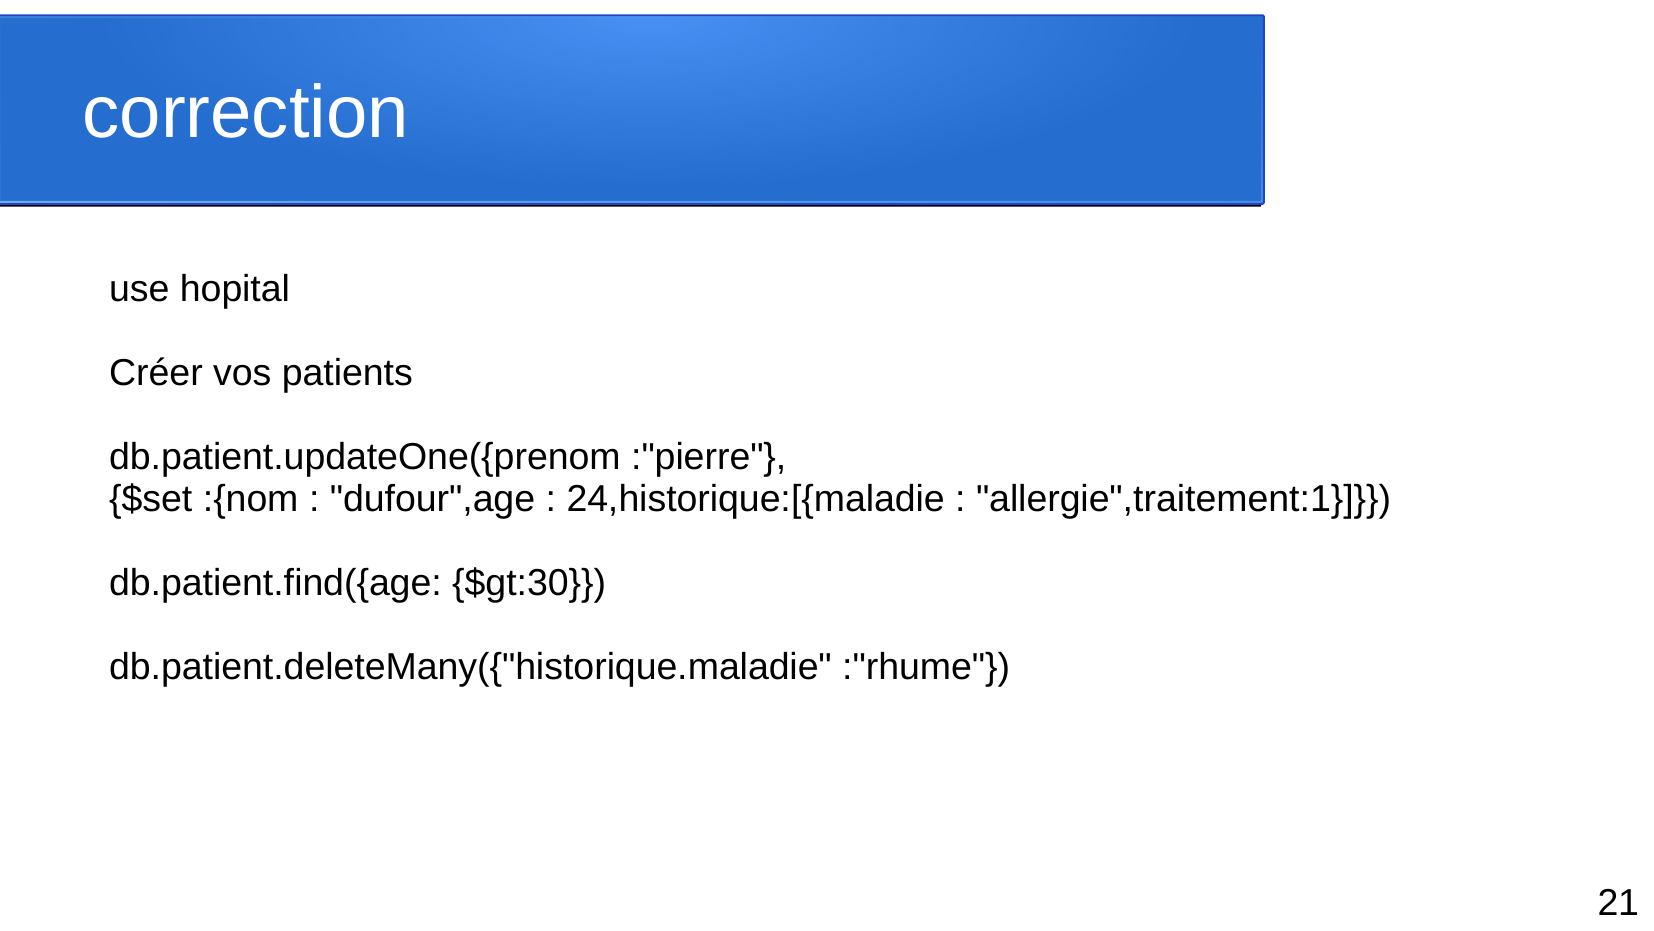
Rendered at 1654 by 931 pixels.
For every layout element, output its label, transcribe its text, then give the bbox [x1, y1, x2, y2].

text_box use hopital Créer vos patients db.patient.updateOne({prenom :"pierre"}, {$set :{nom : "dufour",age : 24,historique:[{maladie : "allergie",traitement:1}]}}) db.patient.find({age: {$gt:30}}) db.patient.deleteMany({"historique.maladie" :"rhume"}) [94, 259, 1408, 905]
title correction [82, 35, 1235, 189]
text_box 21 [1582, 874, 1654, 931]
